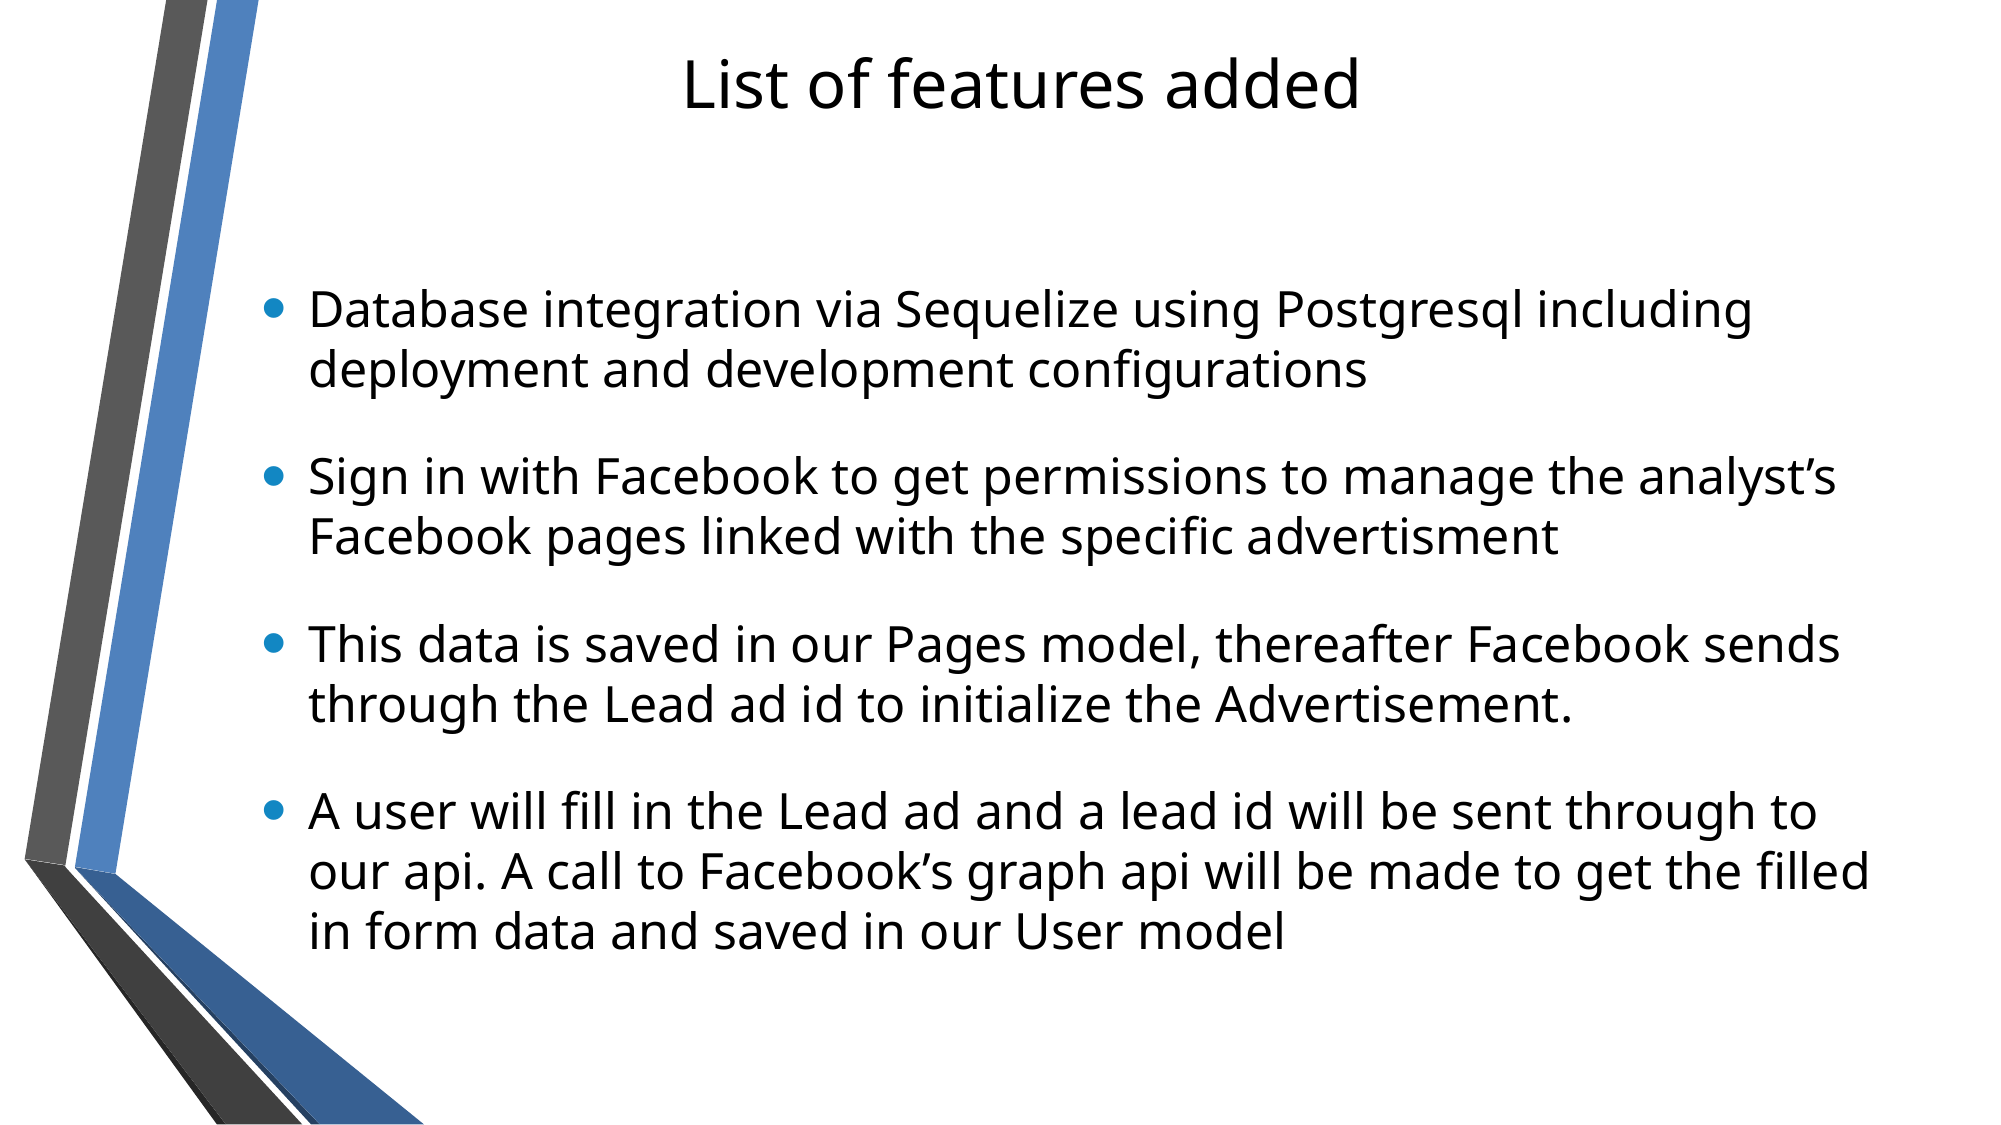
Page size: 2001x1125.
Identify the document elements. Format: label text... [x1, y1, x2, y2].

text_box Database integration via Sequelize using Postgresql including deployment and development configurations Sign in with Facebook to get permissions to manage the analyst’s Facebook pages linked with the specific advertisment This data is saved in our Pages model, thereafter Facebook sends through the Lead ad id to initialize the Advertisement. A user will fill in the Lead ad and a lead id will be sent through to our api. A call to Facebook’s graph api will be made to get the filled in form data and saved in our User model [246, 366, 1890, 916]
text_box List of features added [200, 0, 1844, 248]
